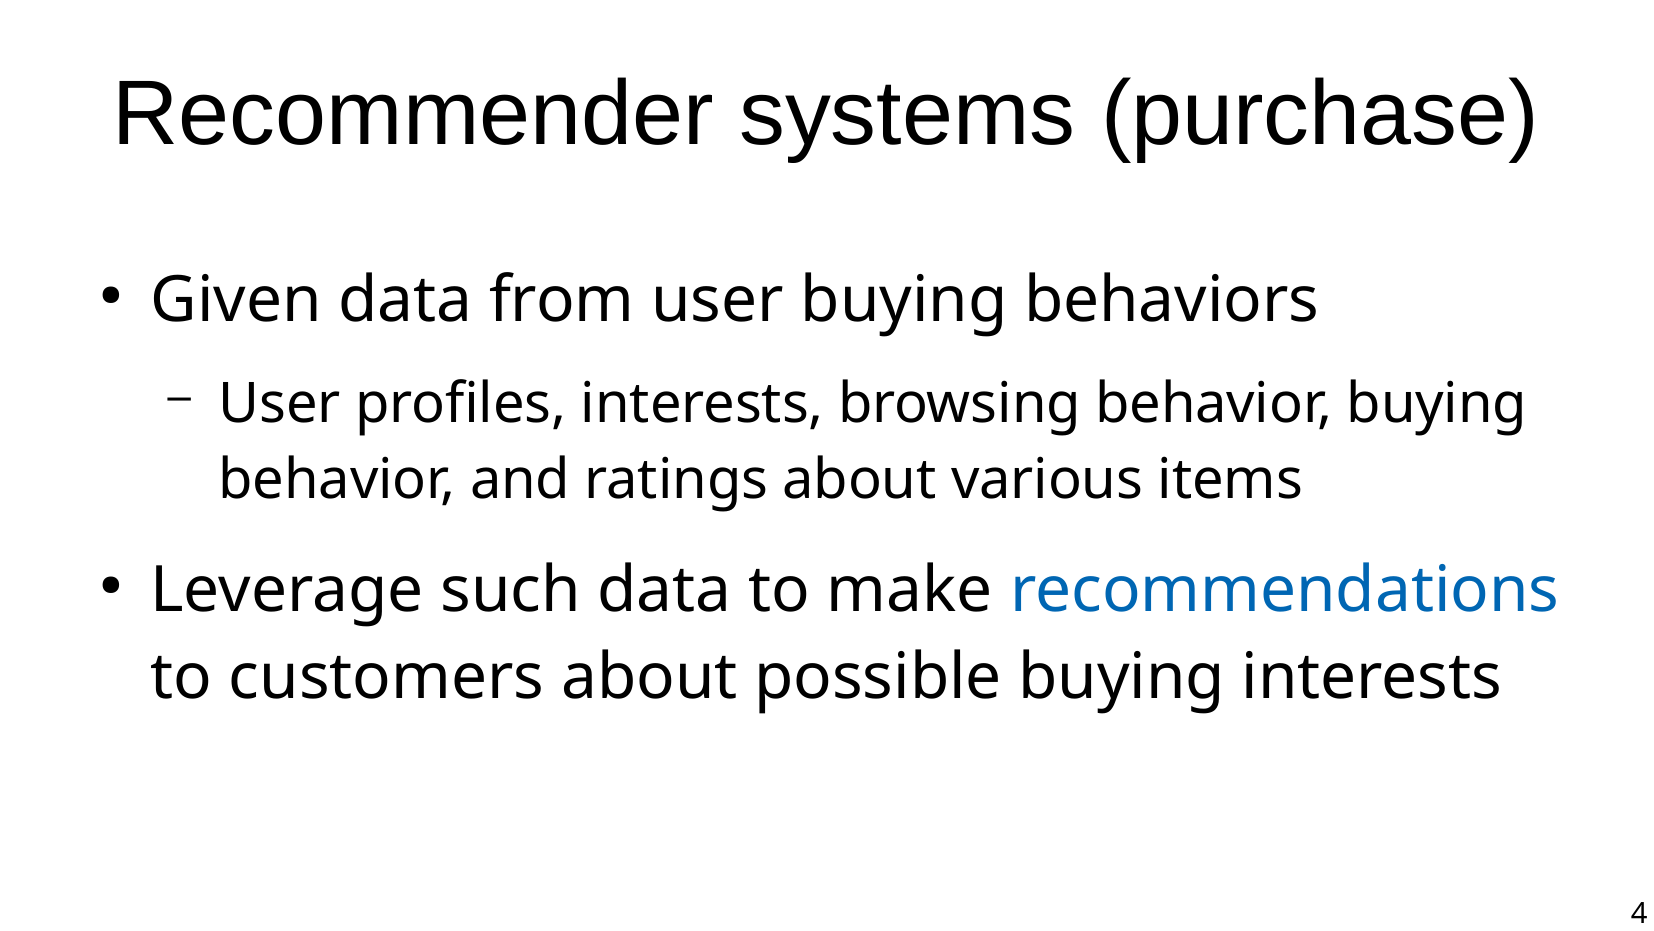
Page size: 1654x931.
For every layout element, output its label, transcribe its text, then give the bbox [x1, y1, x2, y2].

title Recommender systems (purchase) [82, 1, 1571, 226]
list Given data from user buying behaviors User profiles, interests, browsing behavior, buying behavior, and ratings about various items Leverage such data to make recommendations to customers about possible buying interests [82, 253, 1571, 793]
